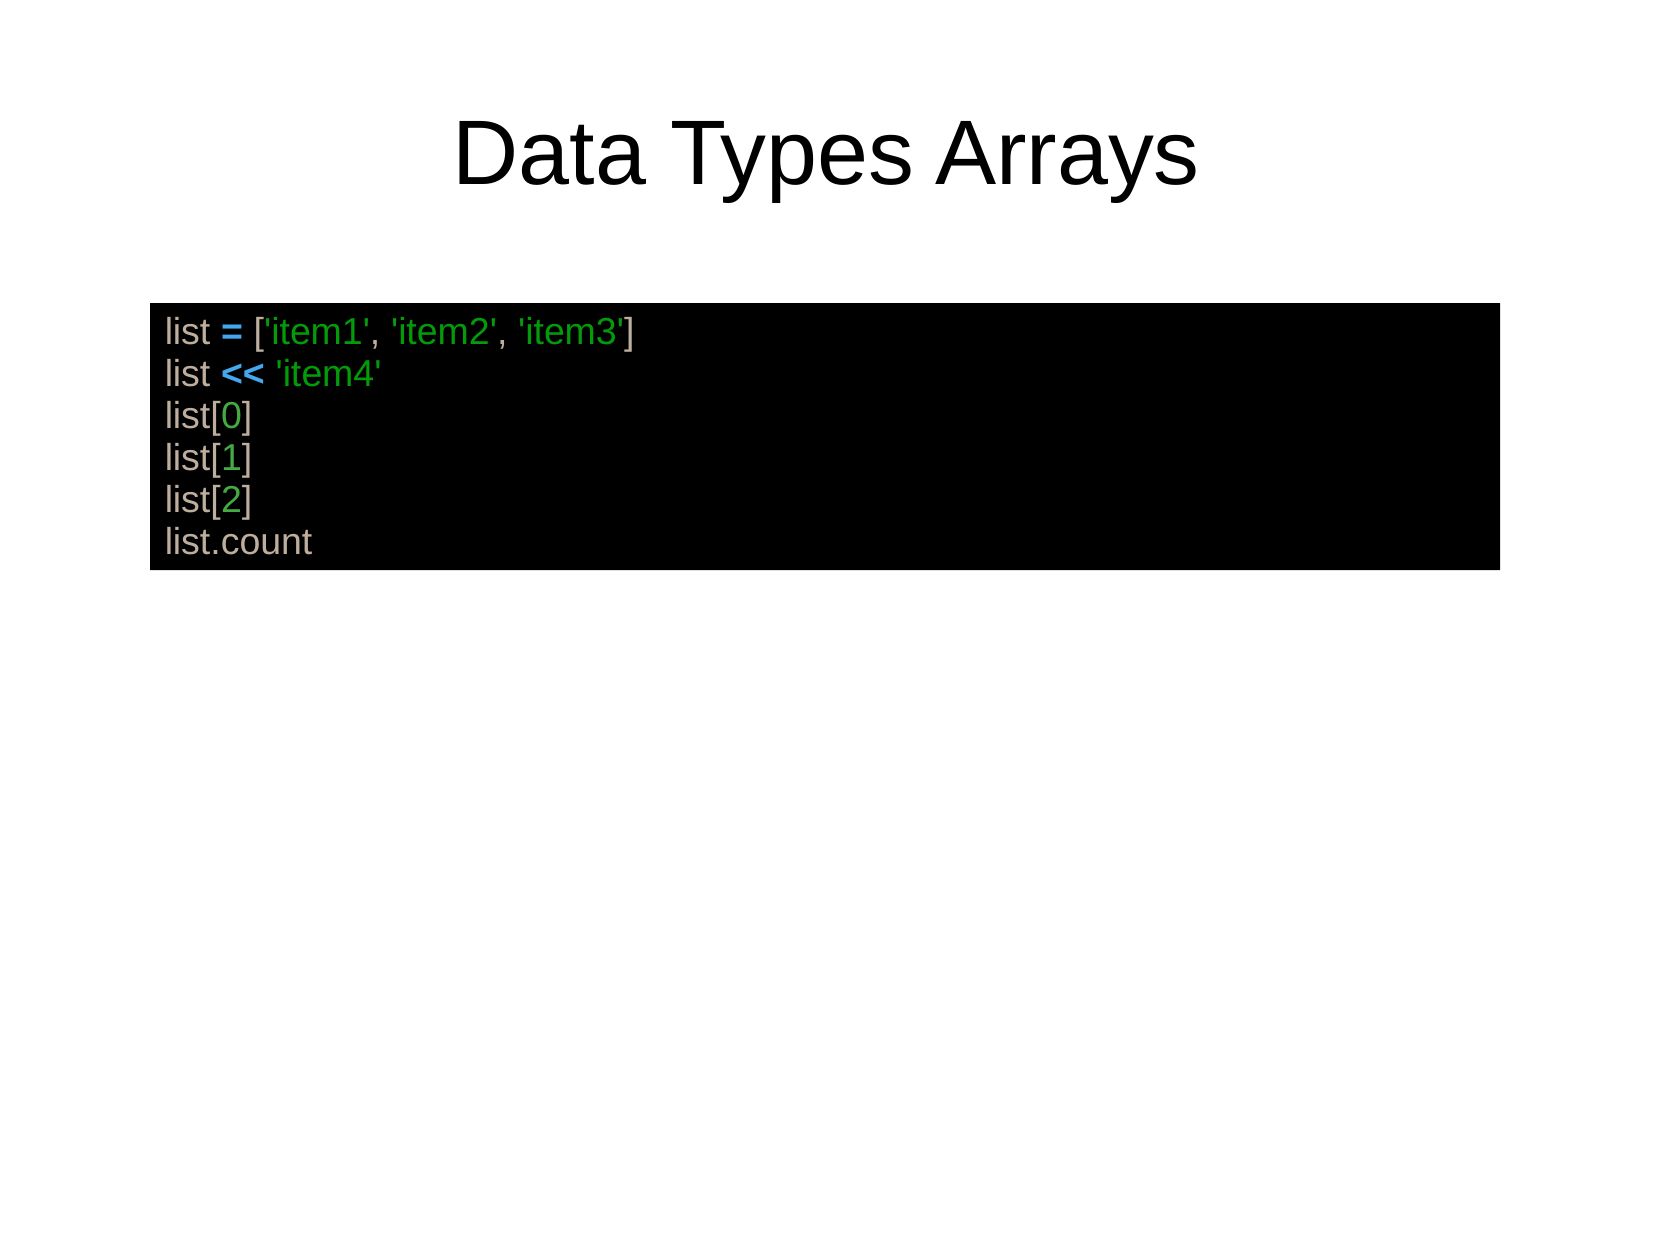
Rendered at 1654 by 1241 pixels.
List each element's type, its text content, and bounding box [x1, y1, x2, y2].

text_box list = ['item1', 'item2', 'item3'] list << 'item4' list[0] list[1] list[2] list.count [150, 303, 1501, 571]
title Data Types Arrays [82, 49, 1571, 257]
